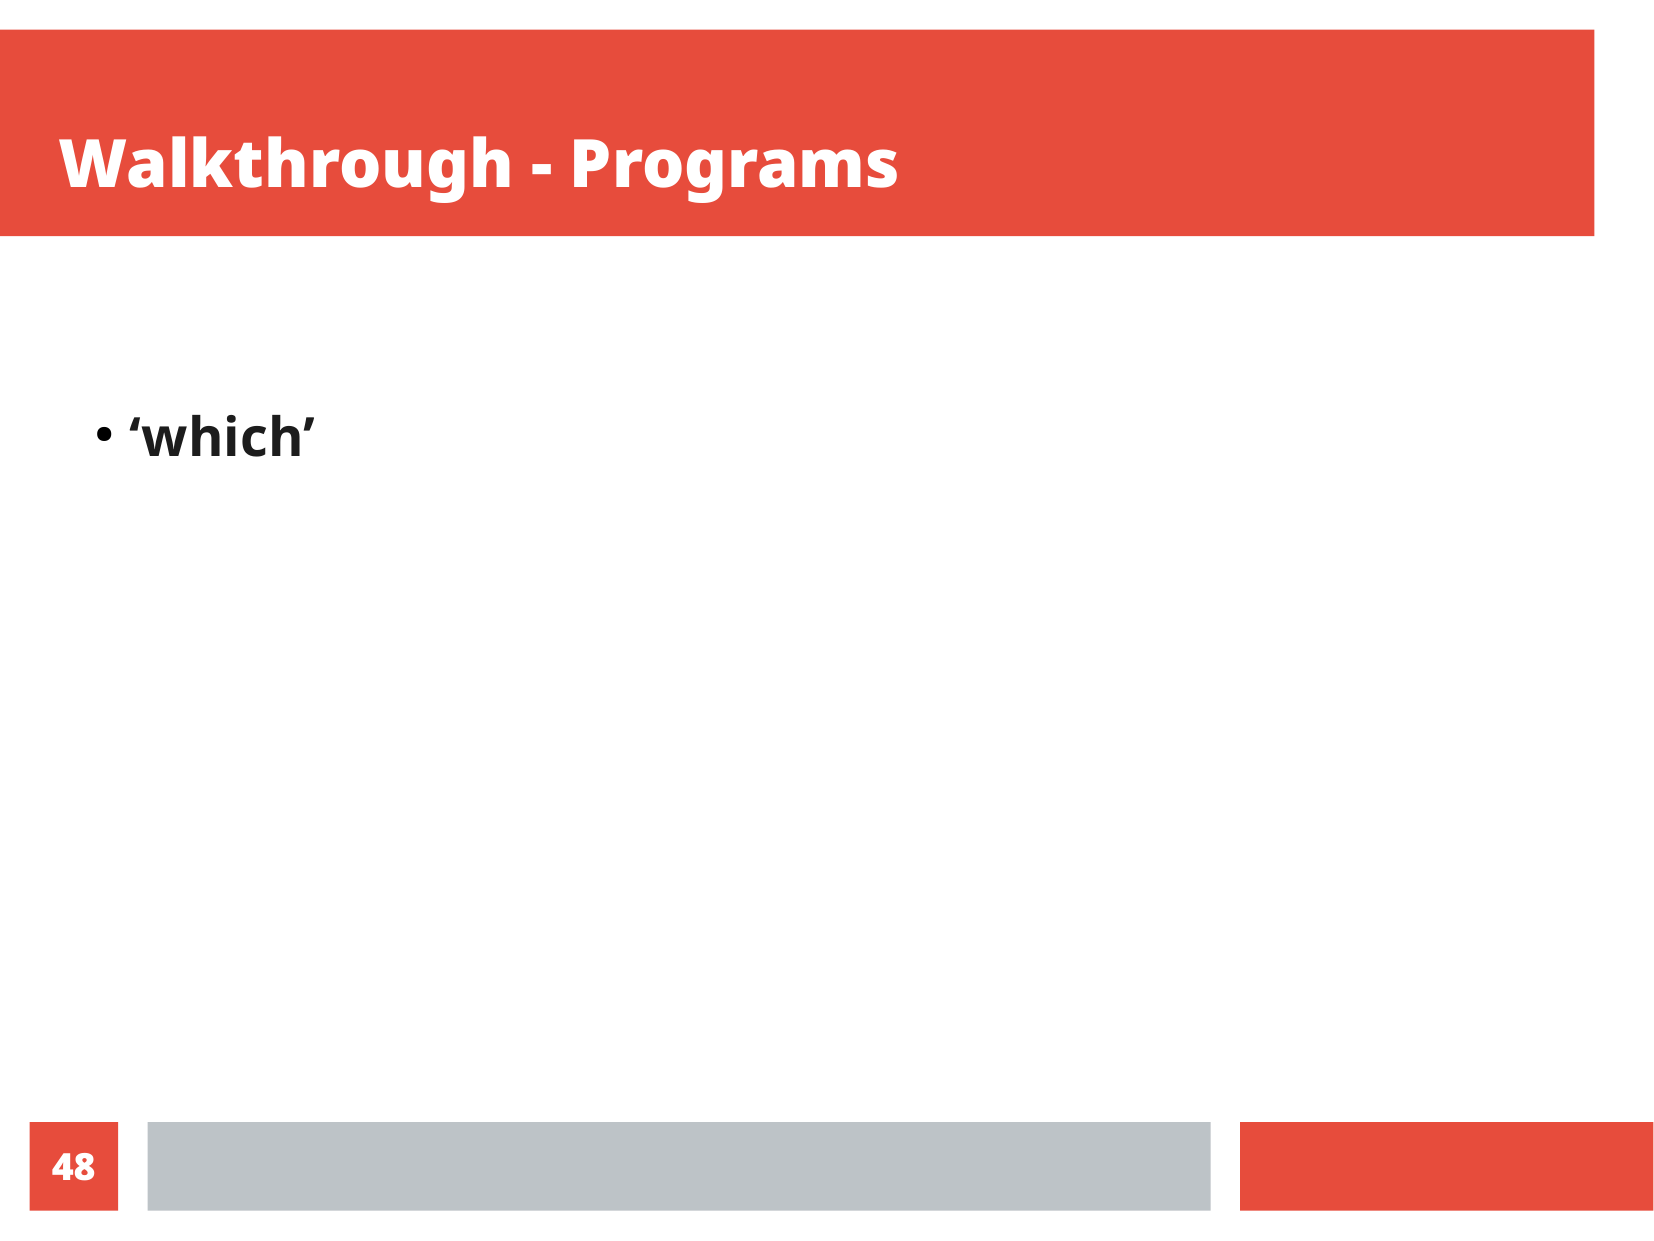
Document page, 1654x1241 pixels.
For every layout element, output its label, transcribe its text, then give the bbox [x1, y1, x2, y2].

title Walkthrough - Programs [59, 59, 1595, 207]
subtitle ‘which’ [59, 324, 1565, 1093]
